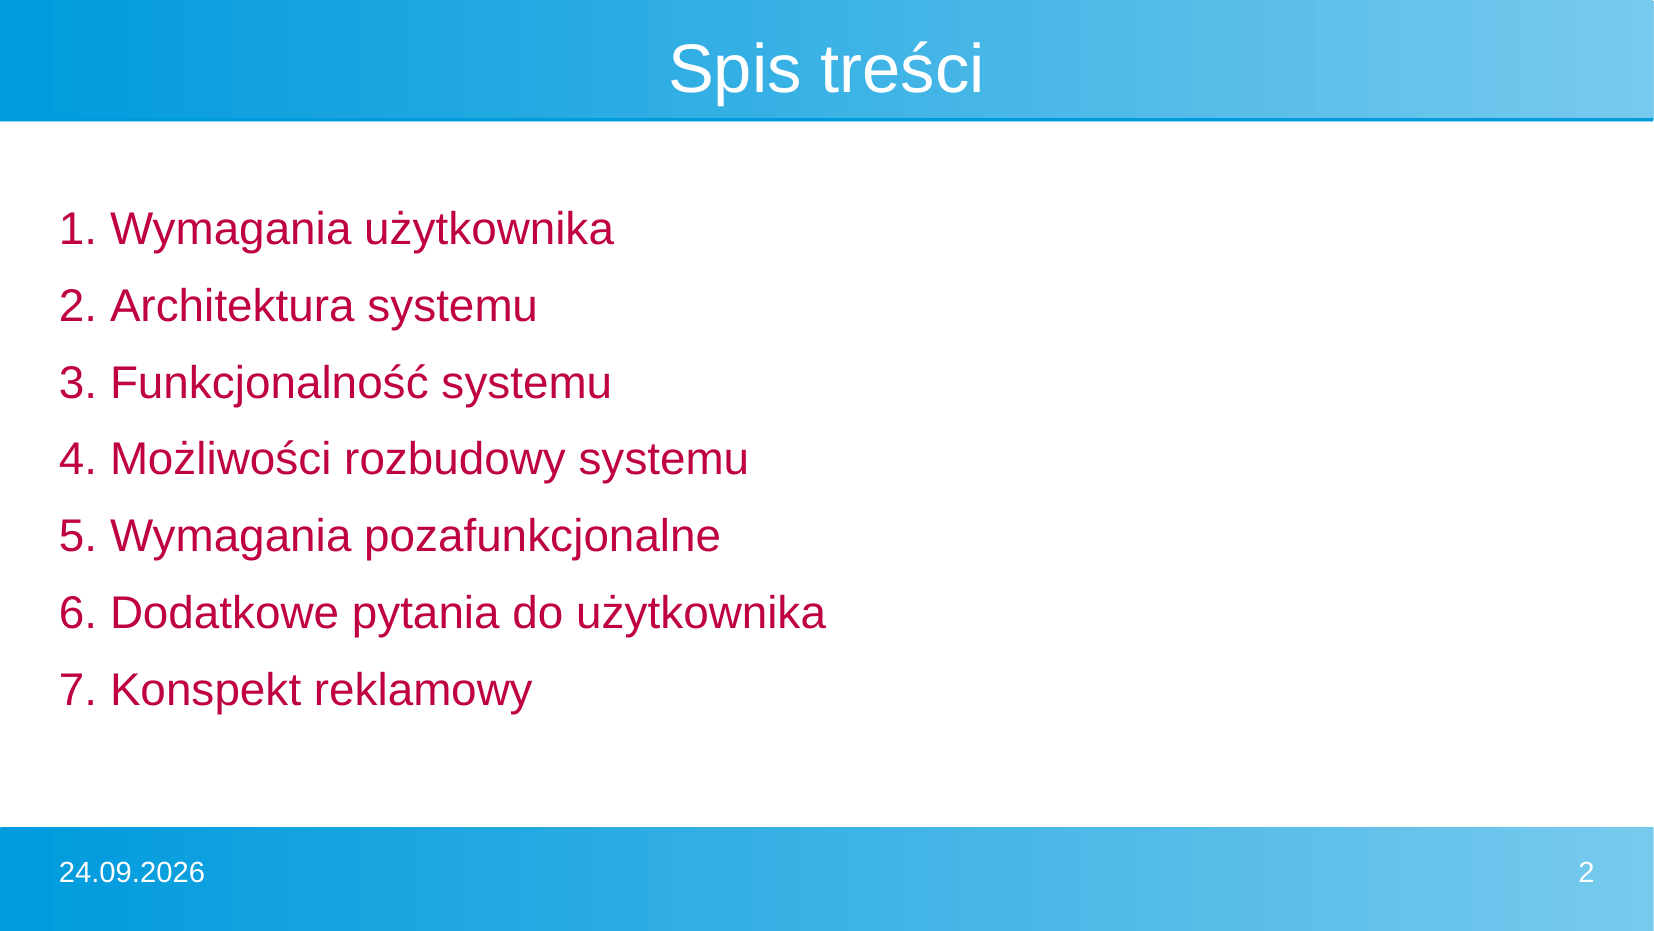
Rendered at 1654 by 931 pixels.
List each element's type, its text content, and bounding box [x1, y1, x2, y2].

title Spis treści [59, 29, 1595, 108]
subtitle Wymagania użytkownika Architektura systemu Funkcjonalność systemu Możliwości rozbudowy systemu Wymagania pozafunkcjonalne Dodatkowe pytania do użytkownika Konspekt reklamowy [59, 177, 1595, 793]
